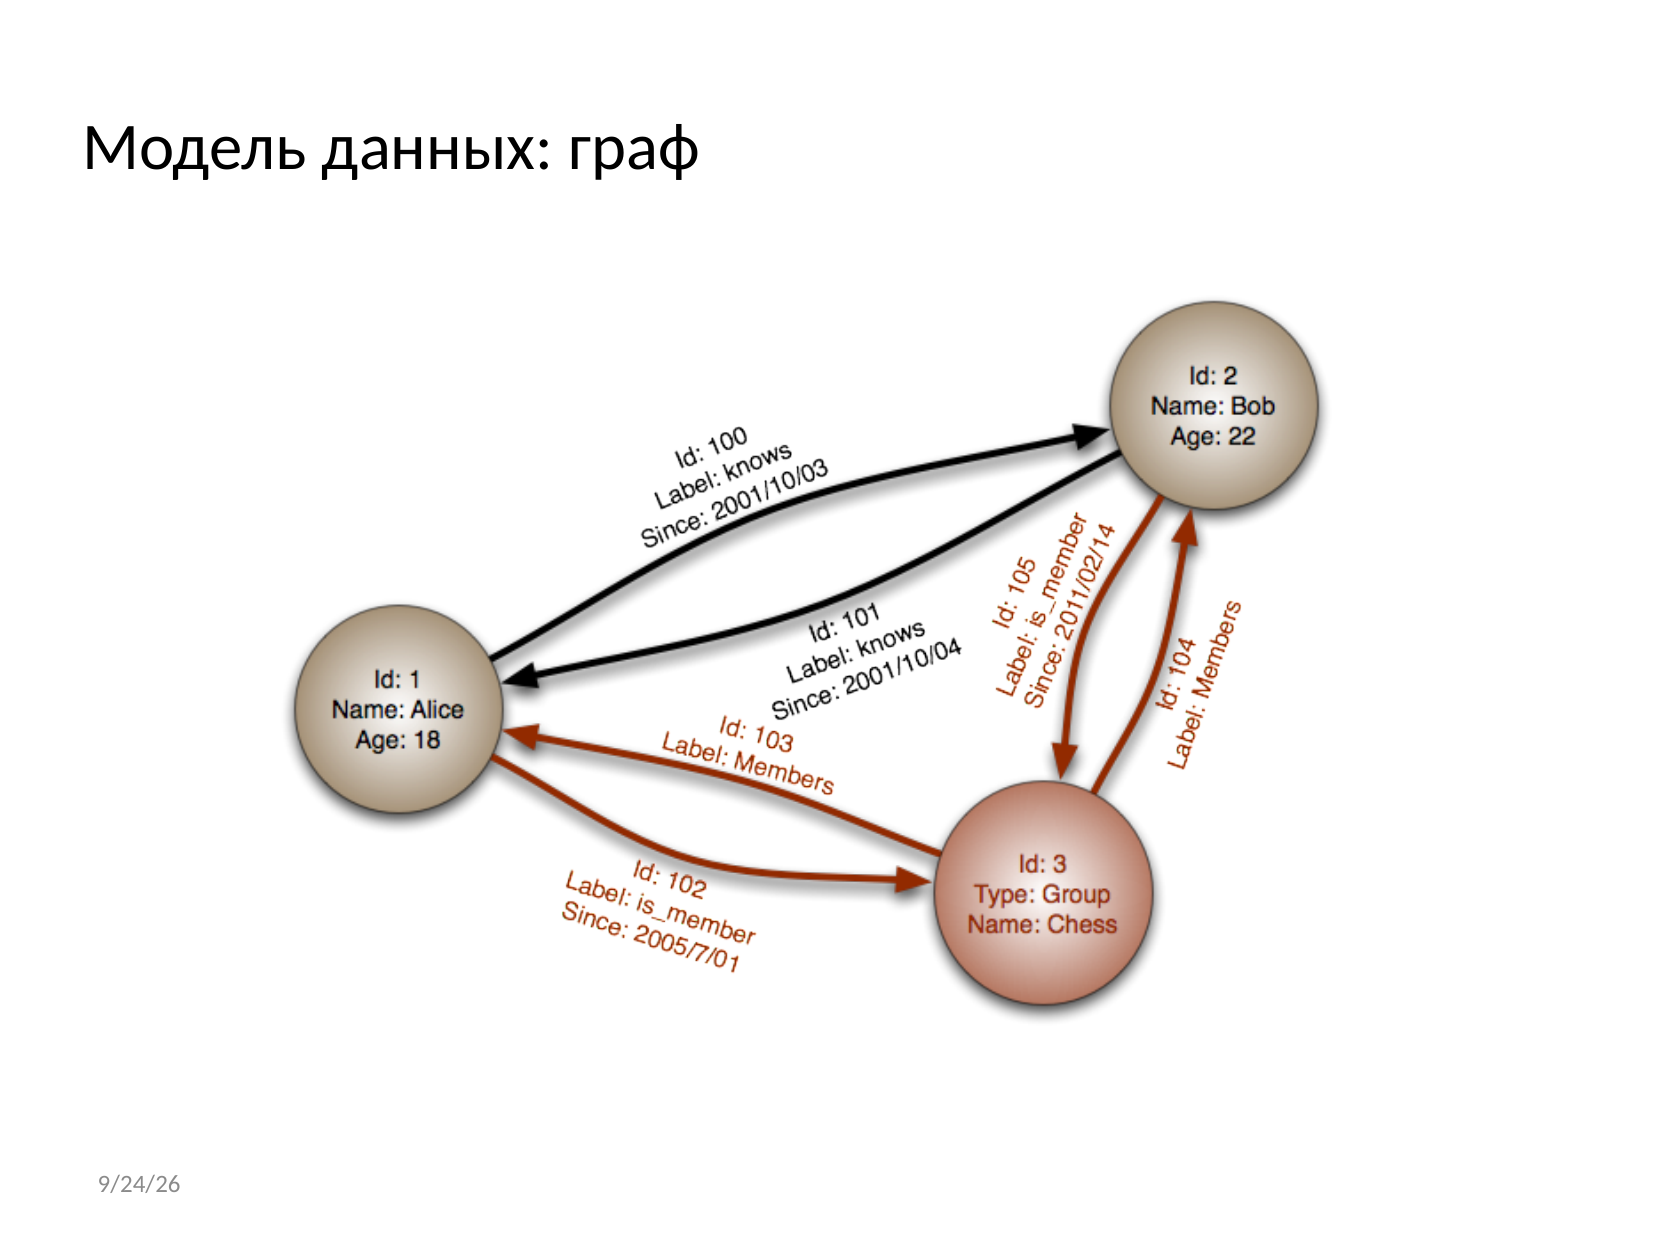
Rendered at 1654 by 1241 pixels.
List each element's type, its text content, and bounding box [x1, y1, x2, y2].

title Модель данных: граф [82, 49, 1571, 257]
picture [259, 273, 1353, 1047]
